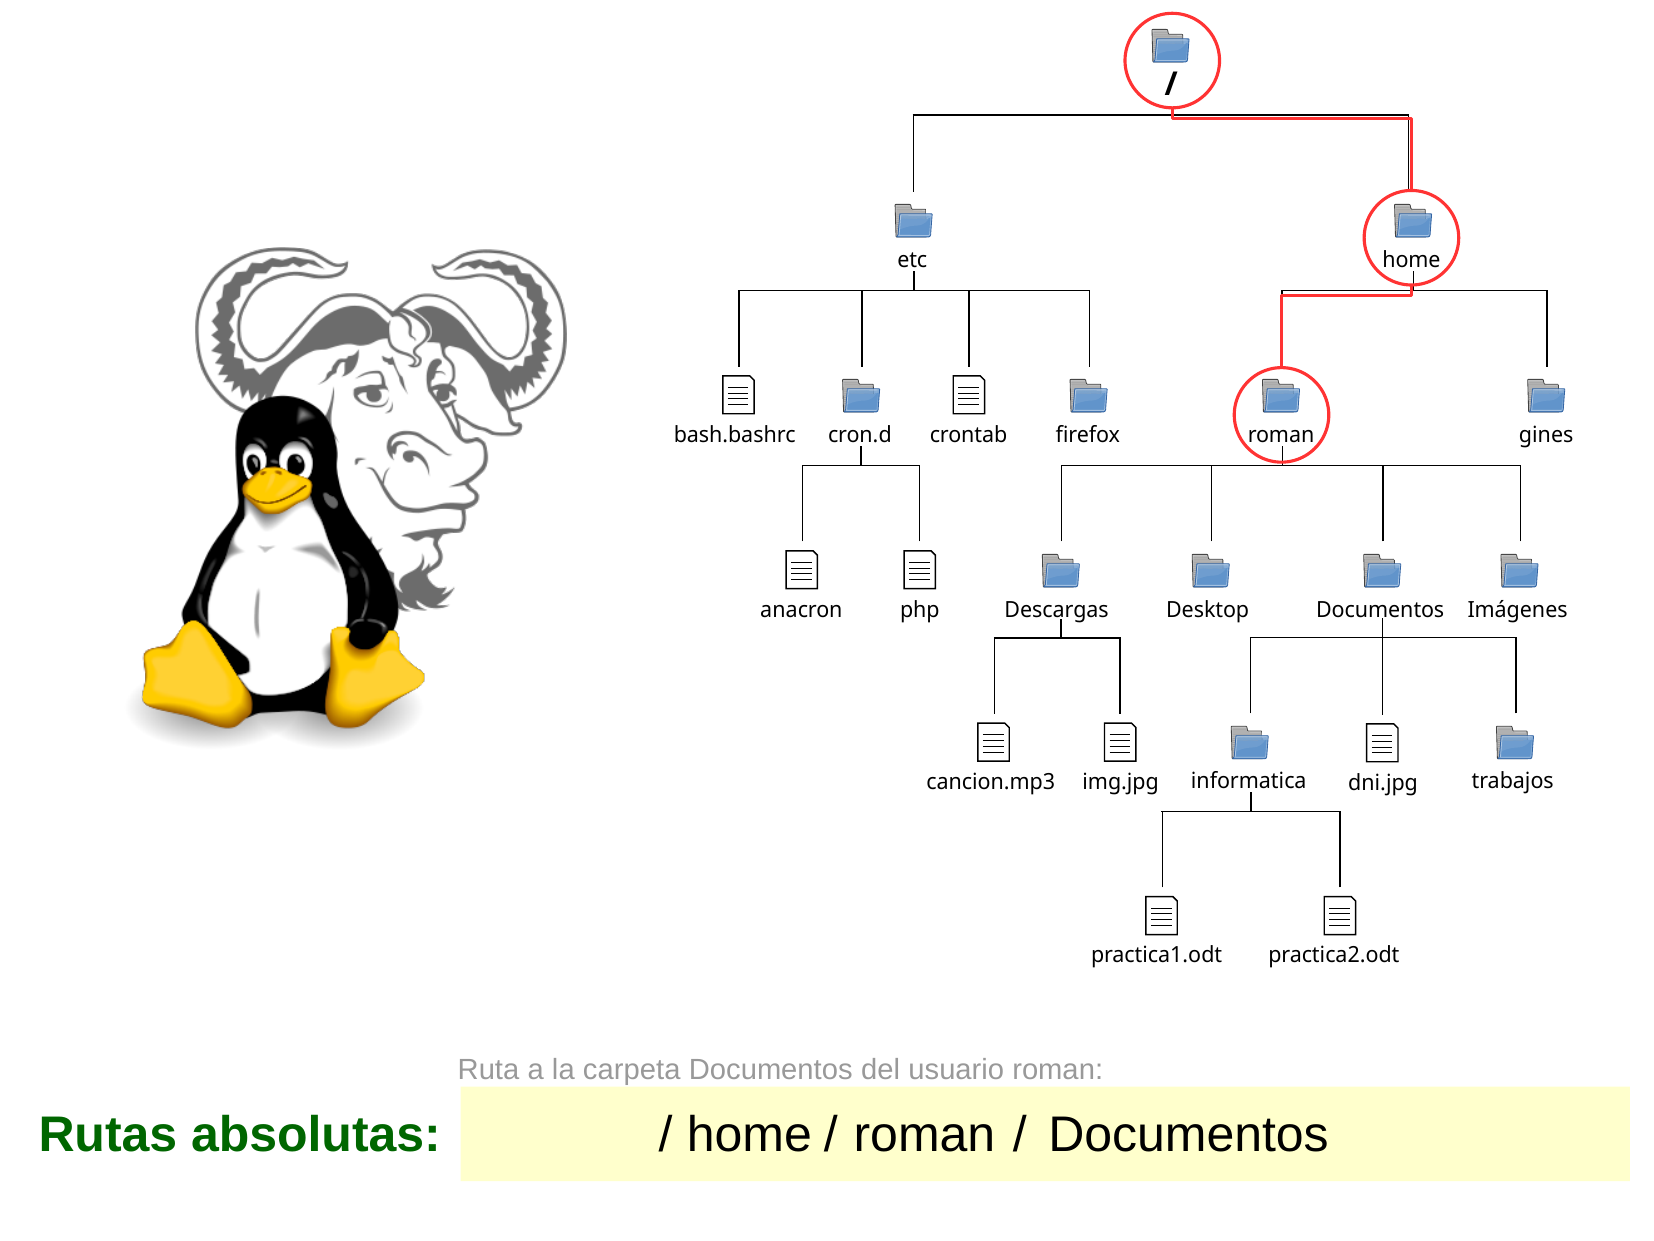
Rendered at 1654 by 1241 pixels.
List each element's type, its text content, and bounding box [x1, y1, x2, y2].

text_box Rutas absolutas: [23, 1098, 457, 1170]
text_box home [672, 1098, 809, 1170]
picture [675, 28, 1576, 968]
text_box / [809, 1098, 838, 1170]
text_box Documentos [1033, 1098, 1344, 1170]
picture [1236, 370, 1327, 460]
text_box / [643, 1098, 672, 1169]
text_box Ruta a la carpeta Documentos del usuario roman: [442, 1045, 1120, 1093]
picture [1127, 28, 1217, 106]
text_box / [998, 1098, 1033, 1170]
picture [124, 247, 567, 752]
picture [1366, 193, 1457, 283]
text_box roman [838, 1098, 998, 1170]
text_box [460, 1086, 1630, 1182]
